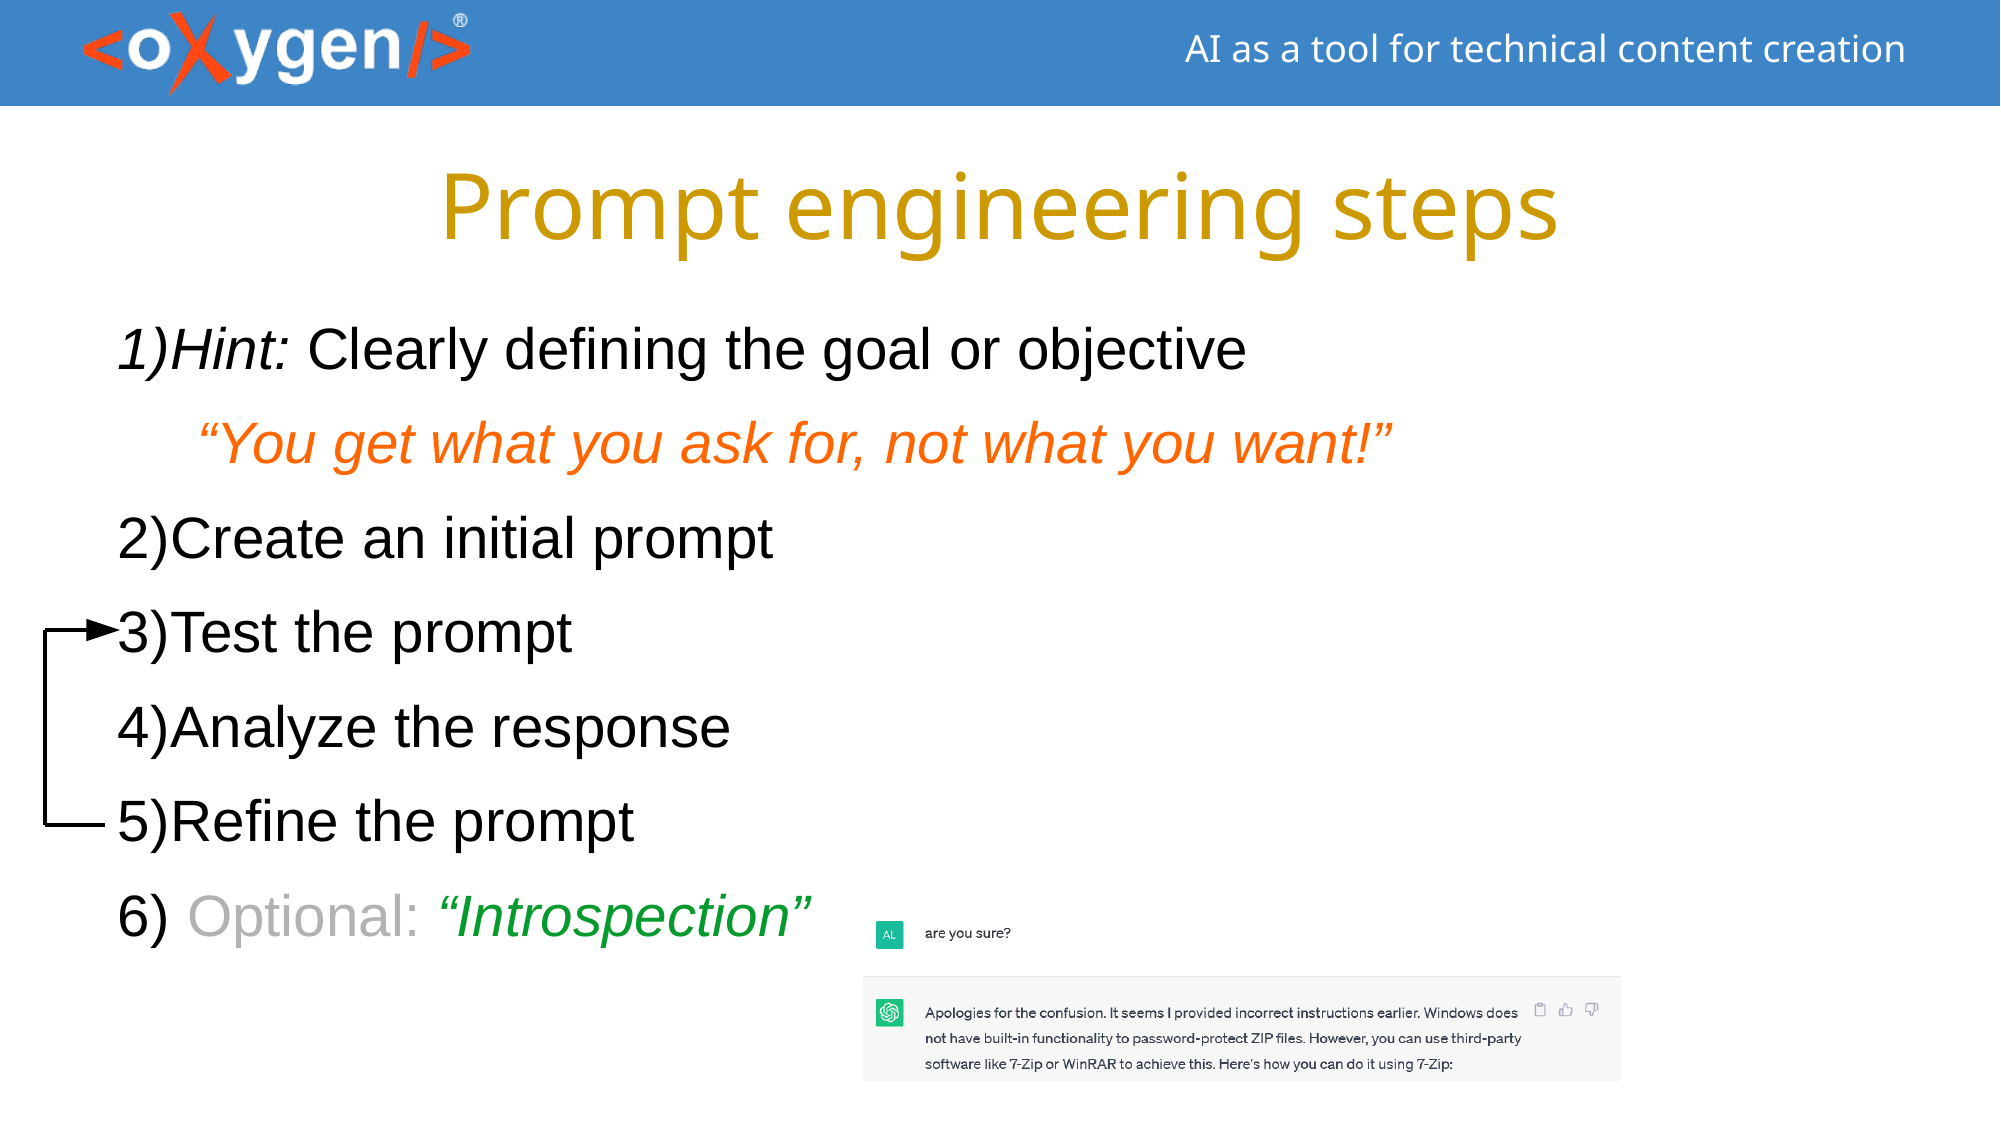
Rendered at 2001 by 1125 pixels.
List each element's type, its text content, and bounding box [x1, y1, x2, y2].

title Prompt engineering steps [99, 109, 1900, 298]
picture [863, 901, 1621, 1081]
list Hint: Clearly defining the goal or objective “You get what you ask for, not what you want!” Create an initial prompt Test the prompt Analyze the response Refine the prompt Optional: “Introspection” [99, 316, 1900, 1083]
picture [75, 0, 488, 106]
